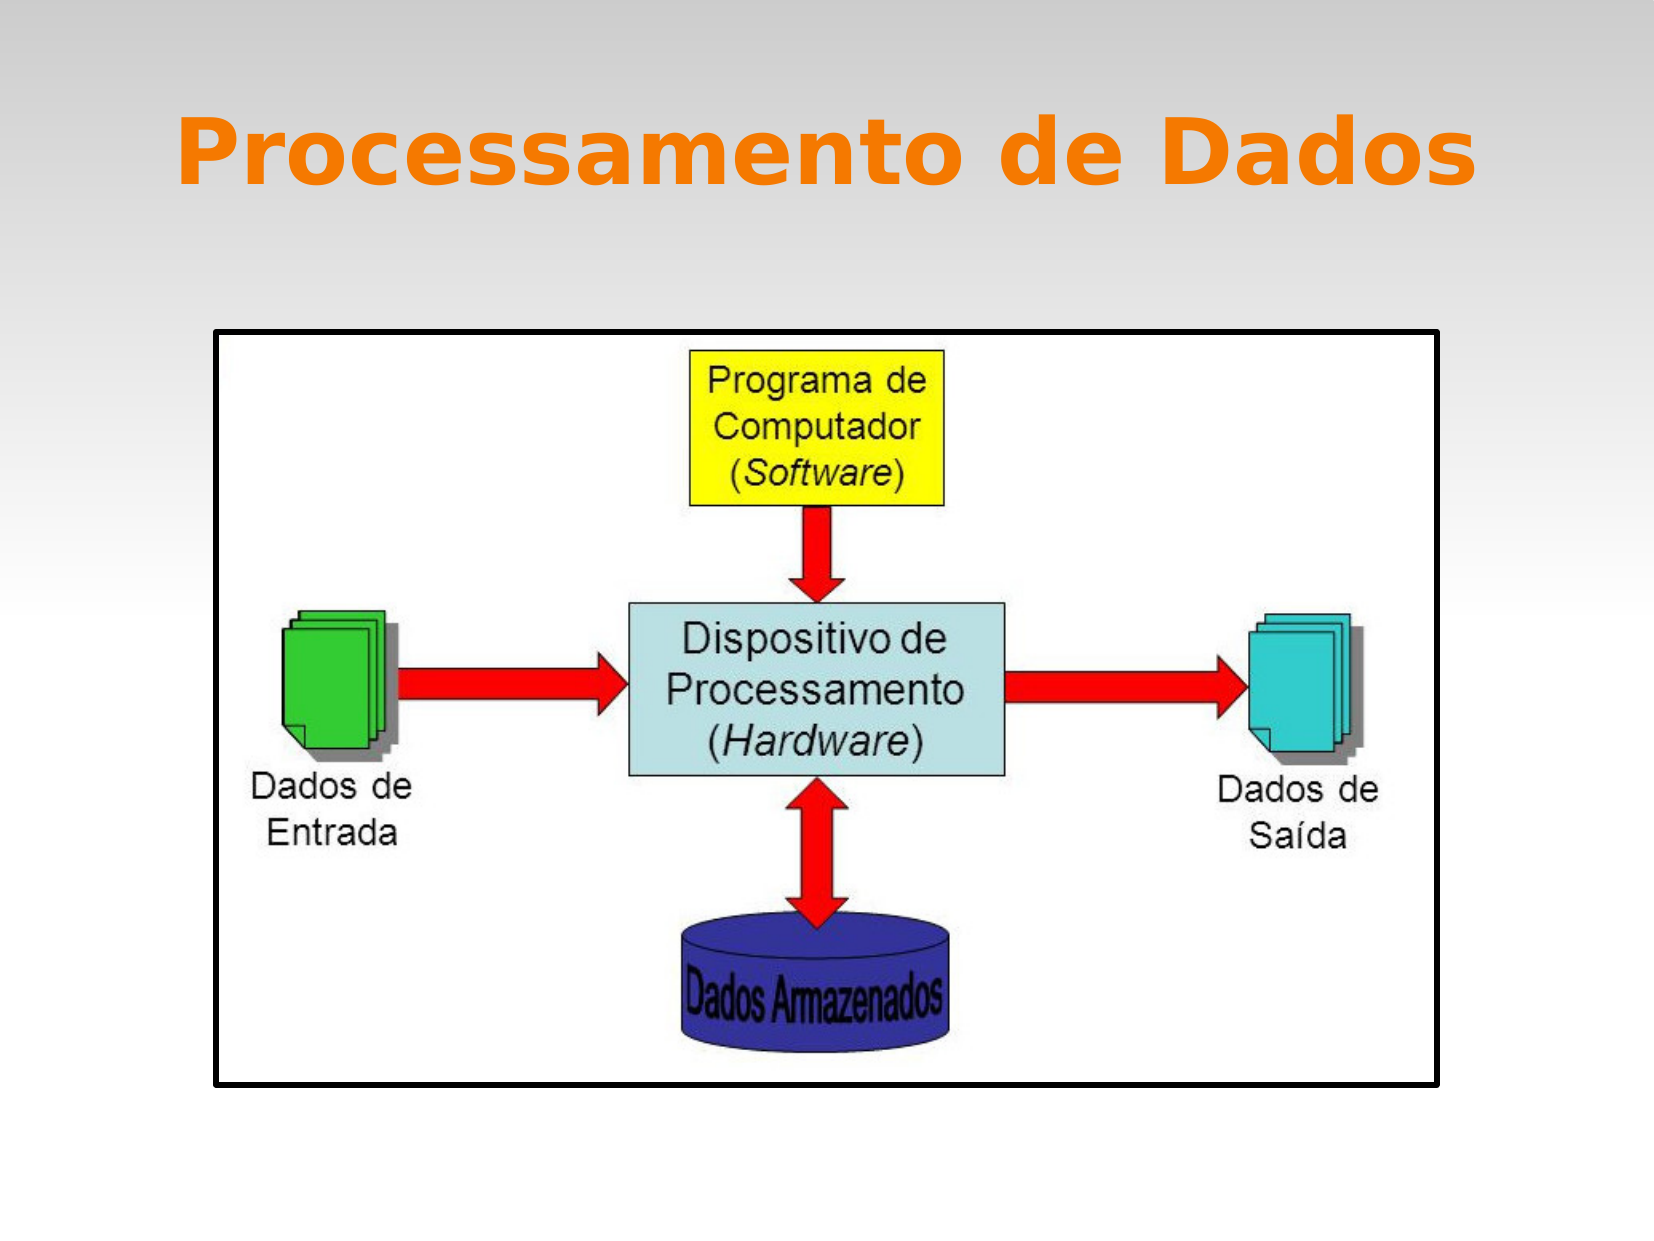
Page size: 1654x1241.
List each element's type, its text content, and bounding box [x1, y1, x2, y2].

picture [218, 334, 1434, 1082]
title Processamento de Dados [82, 49, 1571, 257]
